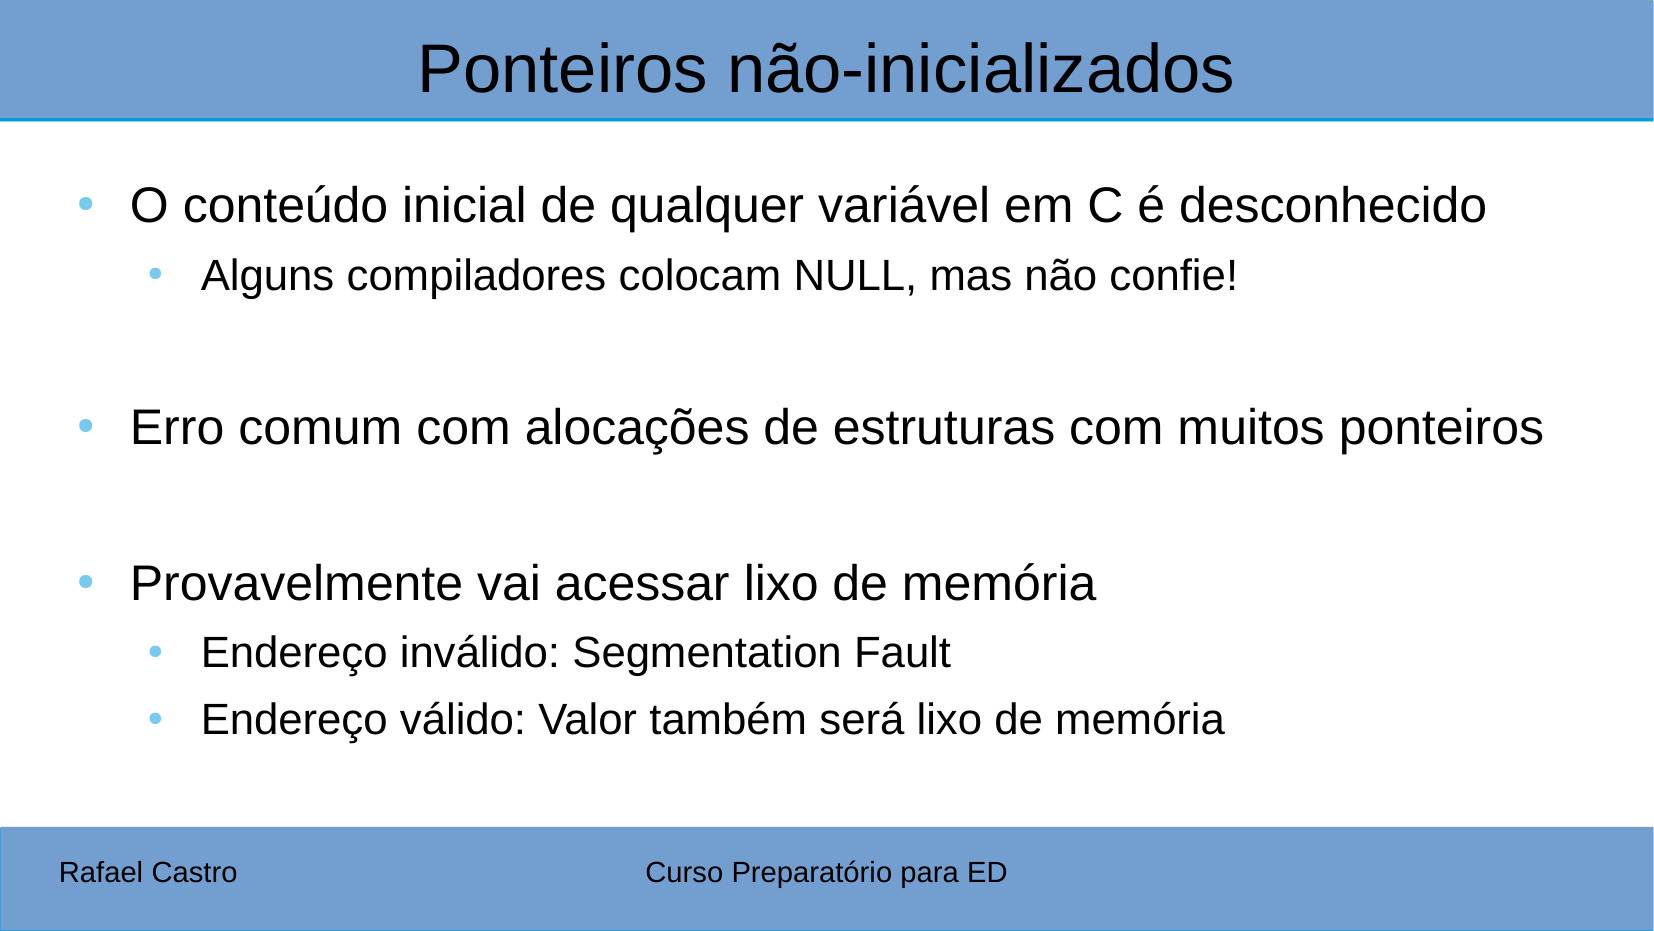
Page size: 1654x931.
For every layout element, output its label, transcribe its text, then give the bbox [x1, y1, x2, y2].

list O conteúdo inicial de qualquer variável em C é desconhecido Alguns compiladores colocam NULL, mas não confie! Erro comum com alocações de estruturas com muitos ponteiros Provavelmente vai acessar lixo de memória Endereço inválido: Segmentation Fault Endereço válido: Valor também será lixo de memória [59, 177, 1595, 768]
title Ponteiros não-inicializados [59, 29, 1595, 108]
